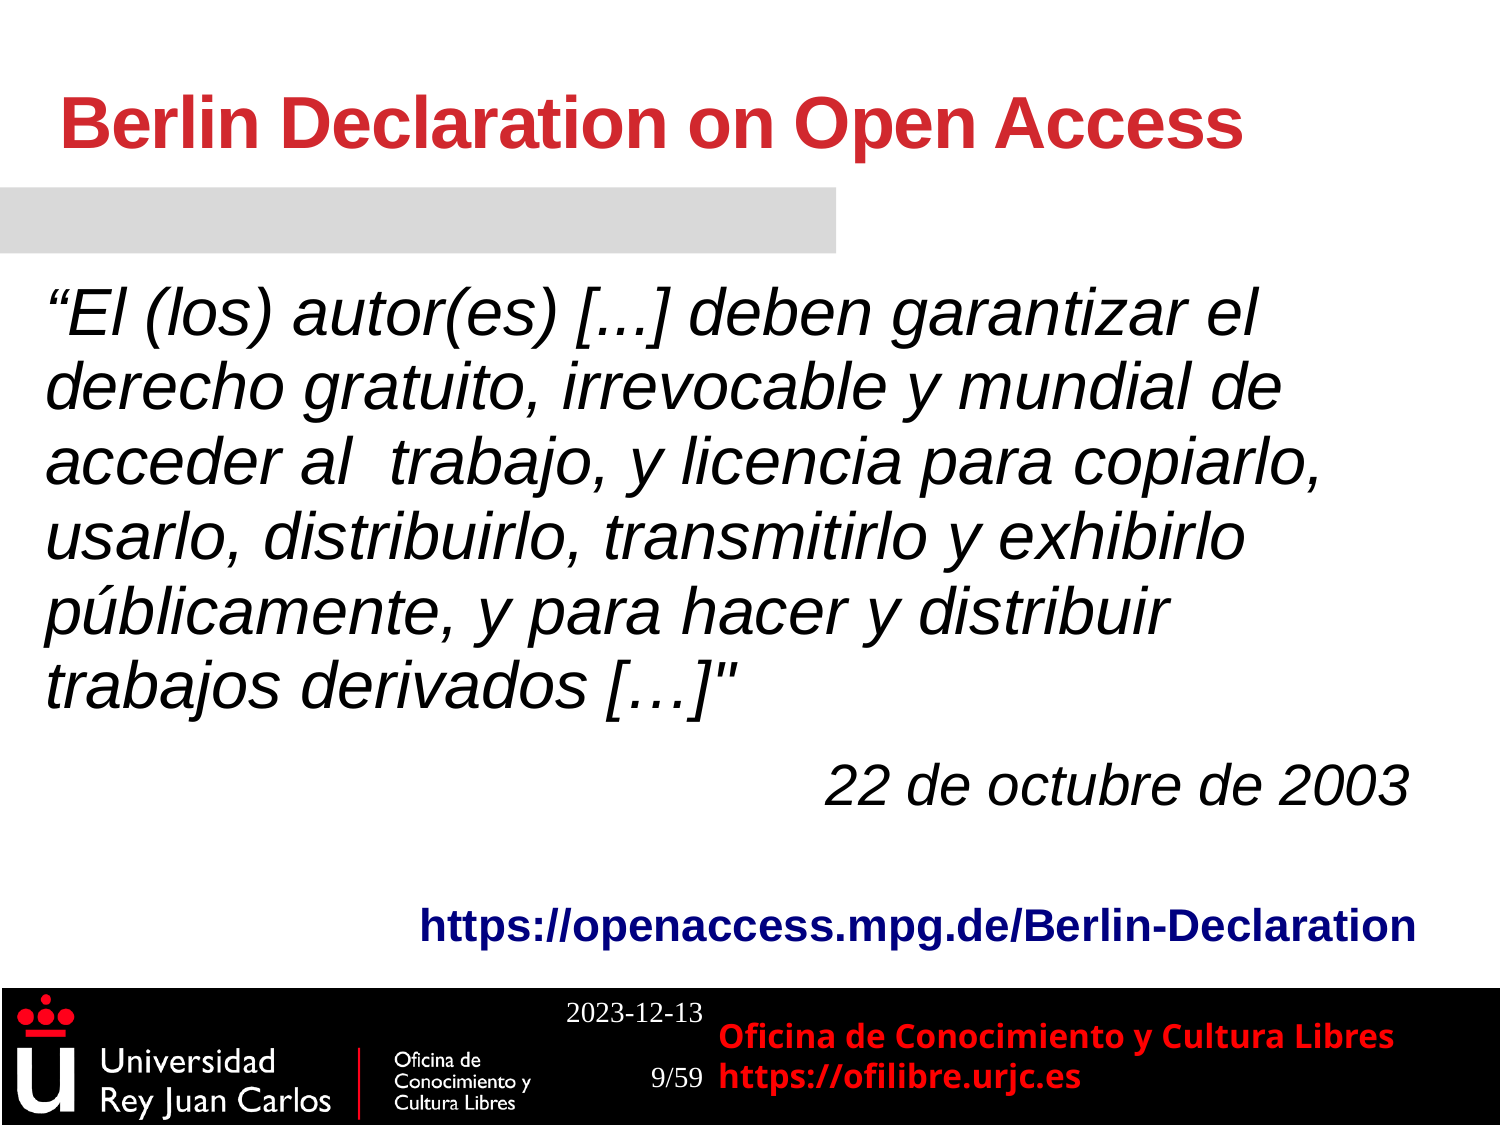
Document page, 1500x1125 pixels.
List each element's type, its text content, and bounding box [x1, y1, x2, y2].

text_box https://openaccess.mpg.de/Berlin-Declaration [405, 892, 1441, 961]
text_box “El (los) autor(es) [...] deben garantizar el derecho gratuito, irrevocable y mundial de acceder al trabajo, y licencia para copiarlo, usarlo, distribuirlo, transmitirlo y exhibirlo públicamente, y para hacer y distribuir trabajos derivados […]'' 22 de octubre de 2003 [30, 267, 1426, 826]
title [75, 7, 1425, 196]
text_box Berlin Declaration on Open Access [0, 24, 1326, 172]
picture [17, 994, 531, 1120]
